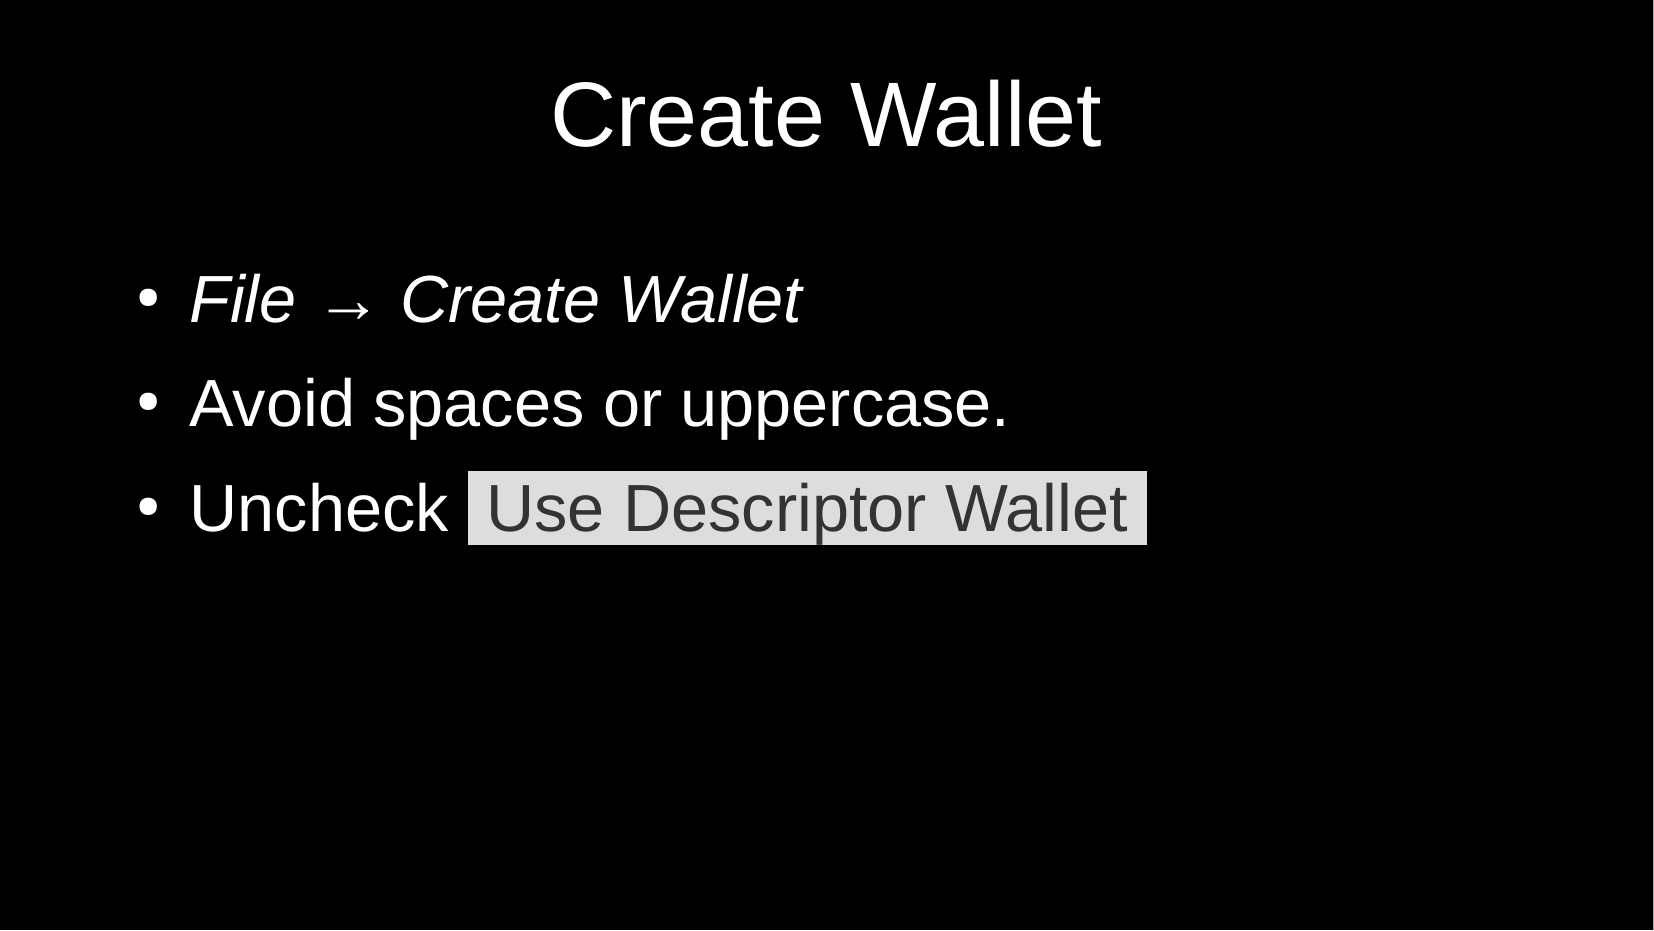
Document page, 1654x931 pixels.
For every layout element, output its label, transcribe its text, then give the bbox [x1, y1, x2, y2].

list File → Create Wallet Avoid spaces or uppercase. Uncheck Use Descriptor Wallet [82, 253, 1571, 793]
title Create Wallet [82, 37, 1571, 193]
